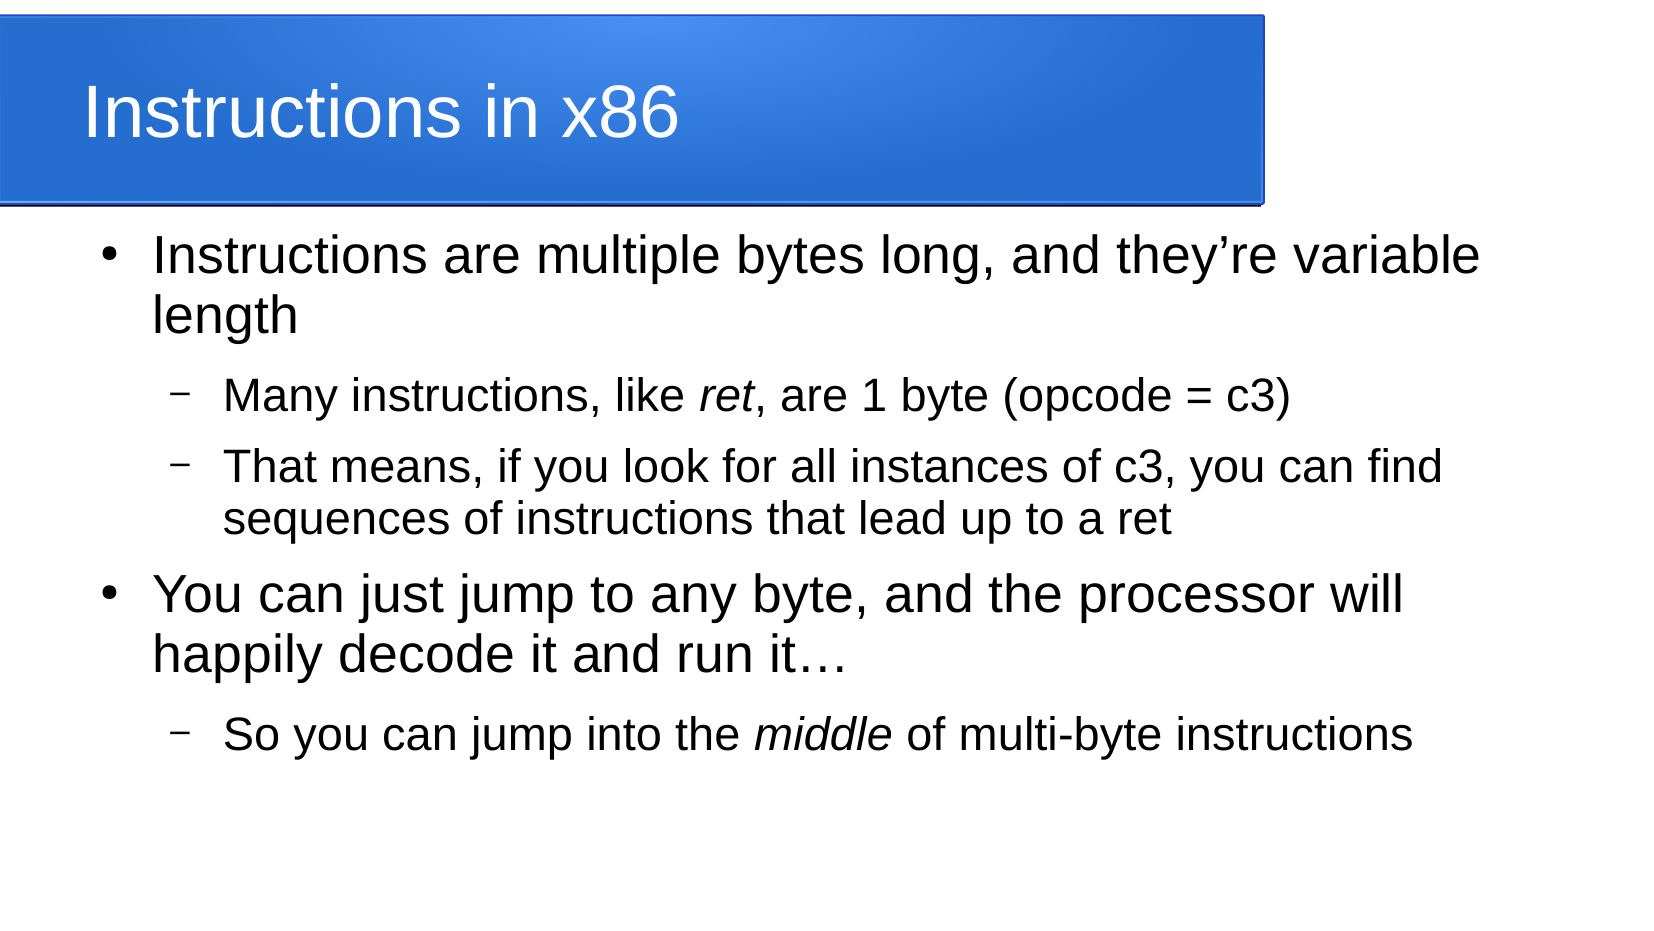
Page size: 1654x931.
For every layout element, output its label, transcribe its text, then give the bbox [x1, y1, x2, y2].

title Instructions in x86 [82, 35, 1235, 189]
list Instructions are multiple bytes long, and they’re variable length Many instructions, like ret, are 1 byte (opcode = c3) That means, if you look for all instances of c3, you can find sequences of instructions that lead up to a ret You can just jump to any byte, and the processor will happily decode it and run it… So you can jump into the middle of multi-byte instructions [82, 224, 1571, 764]
